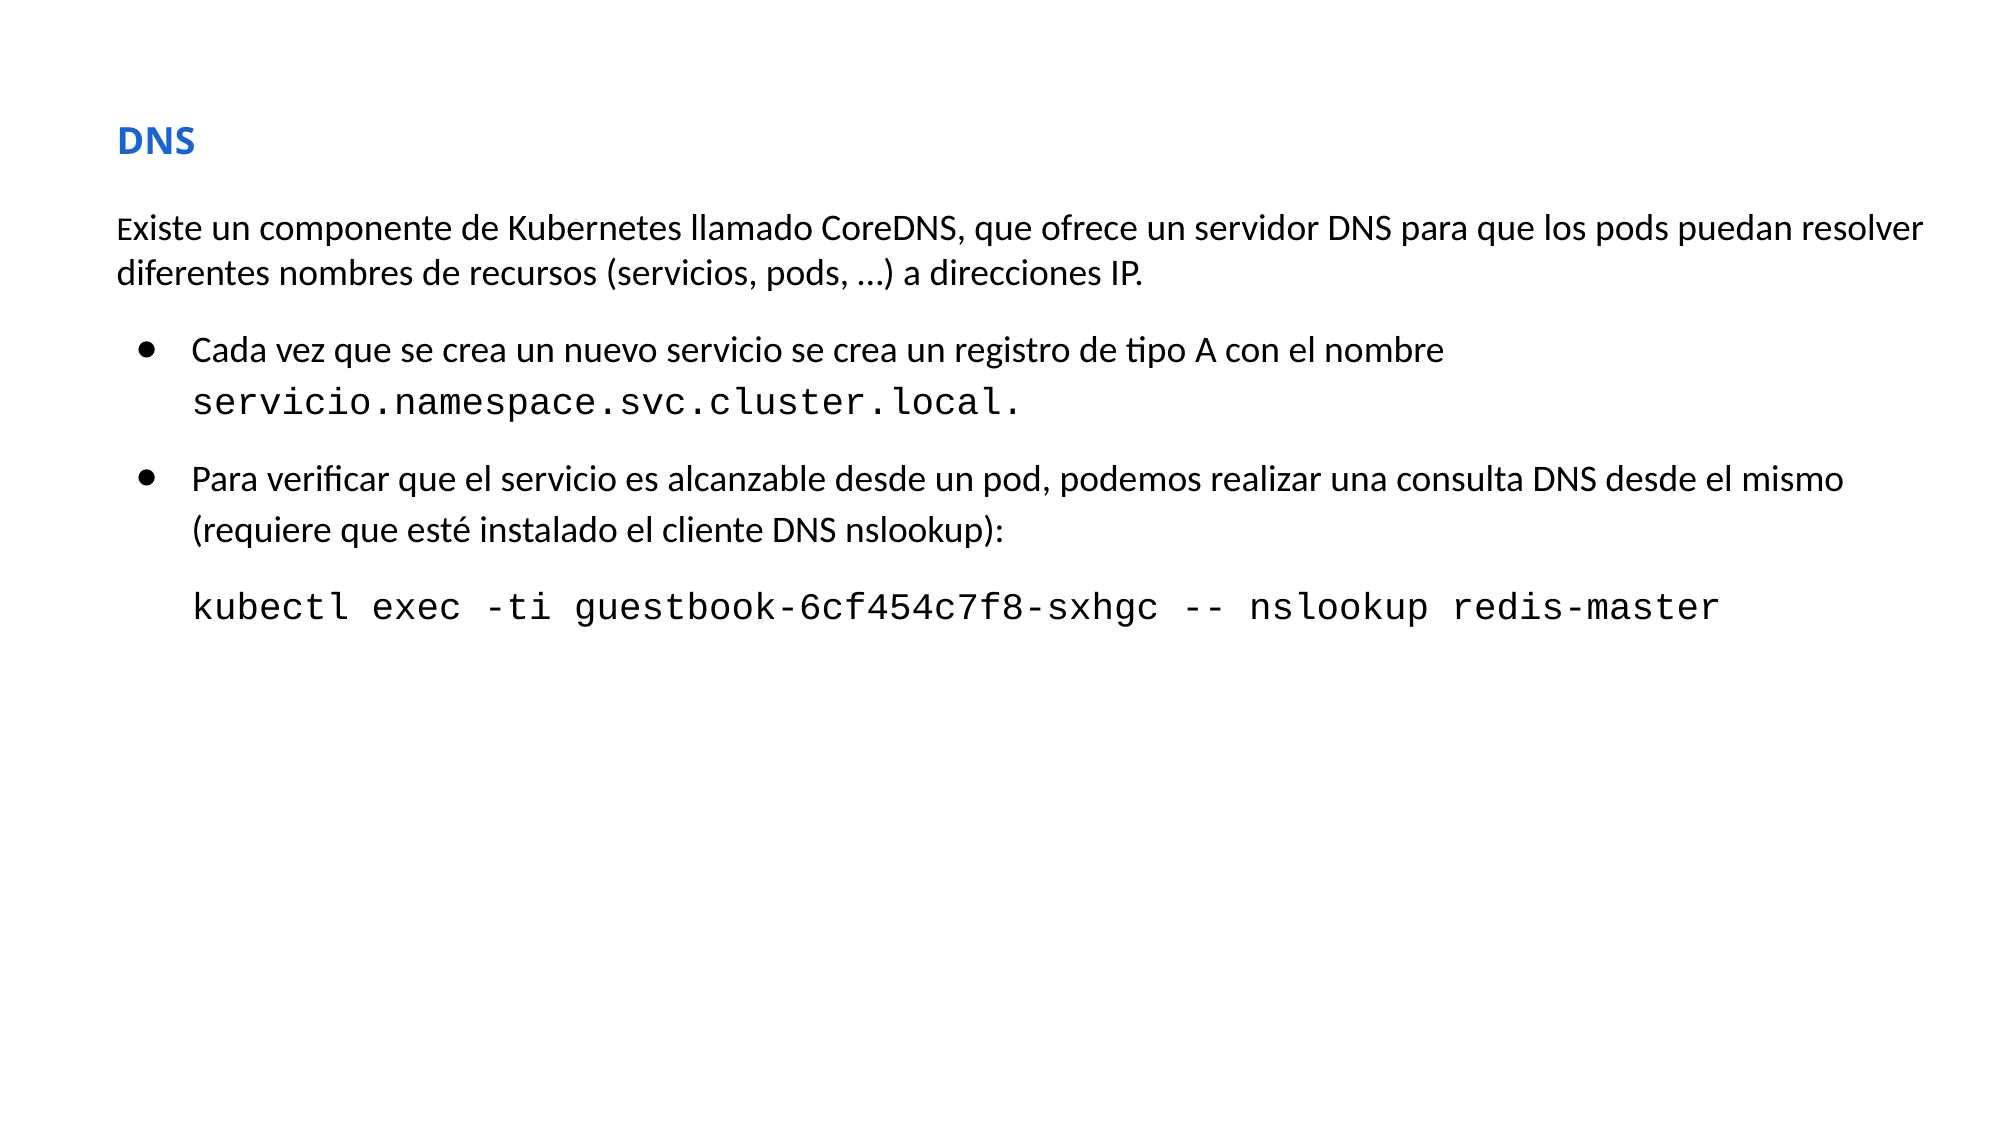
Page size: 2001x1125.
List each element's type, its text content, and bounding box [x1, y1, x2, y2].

text_box DNS [101, 110, 437, 170]
text_box Existe un componente de Kubernetes llamado CoreDNS, que ofrece un servidor DNS para que los pods puedan resolver diferentes nombres de recursos (servicios, pods, …) a direcciones IP. Cada vez que se crea un nuevo servicio se crea un registro de tipo A con el nombre servicio.namespace.svc.cluster.local. Para verificar que el servicio es alcanzable desde un pod, podemos realizar una consulta DNS desde el mismo (requiere que esté instalado el cliente DNS nslookup): kubectl exec -ti guestbook-6cf454c7f8-sxhgc -- nslookup redis-master [101, 195, 1977, 408]
